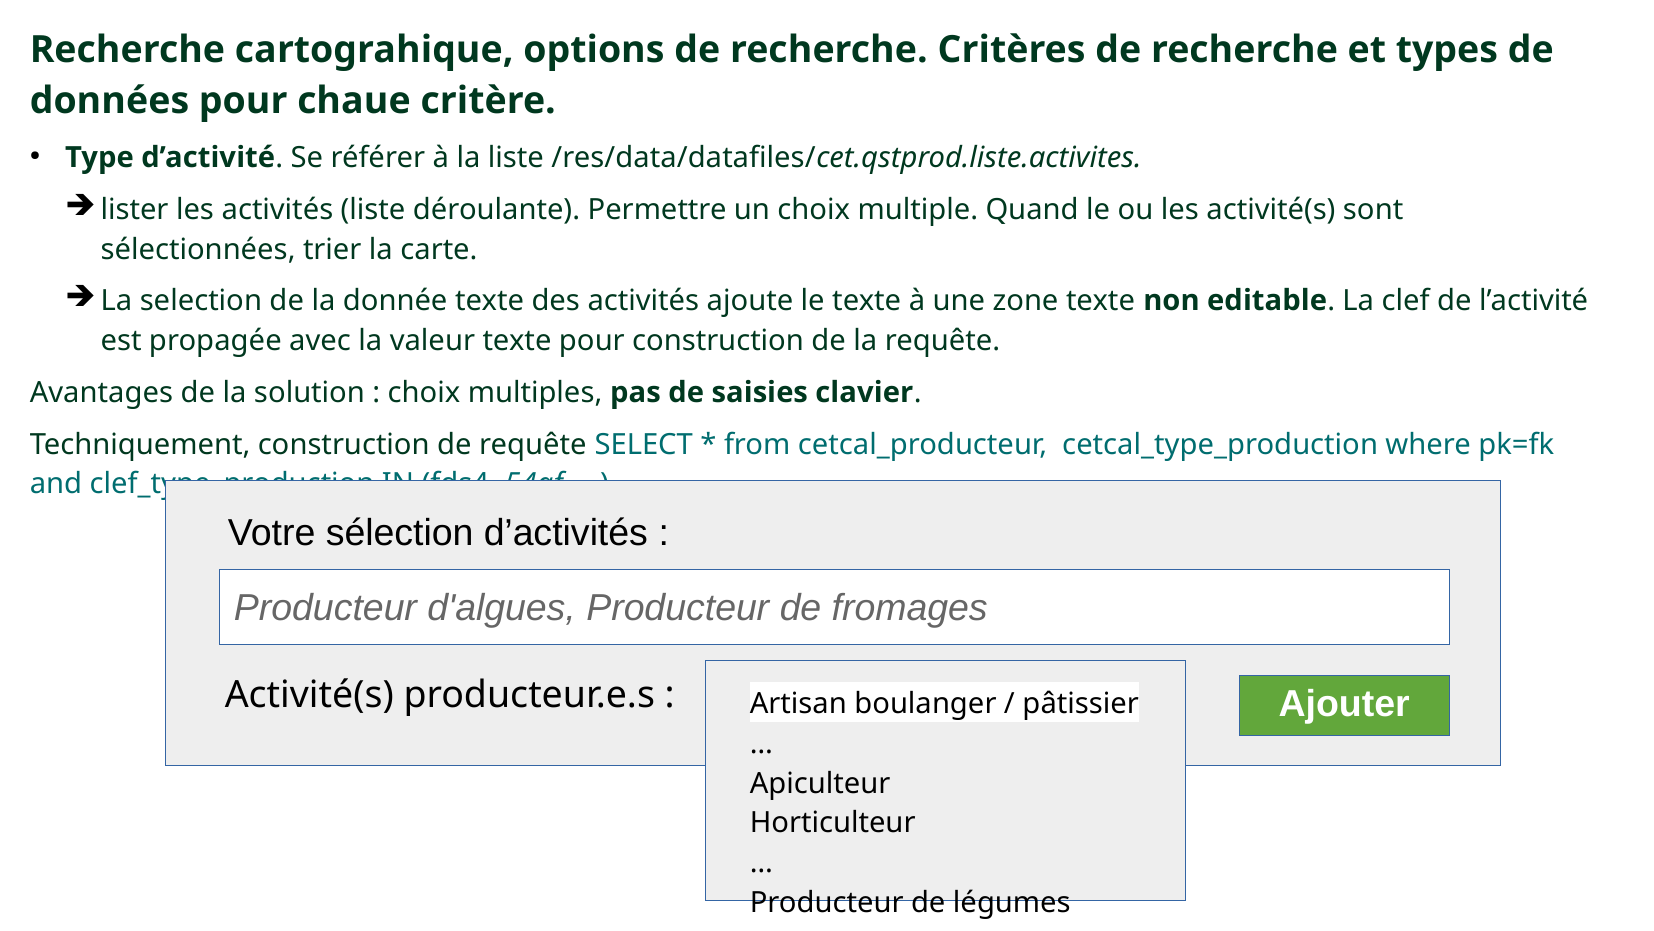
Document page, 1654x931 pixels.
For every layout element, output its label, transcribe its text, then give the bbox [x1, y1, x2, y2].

text_box Artisan boulanger / pâtissier … Apiculteur Horticulteur … Producteur de légumes [735, 675, 1186, 887]
text_box Ajouter [1254, 675, 1435, 732]
text_box Activité(s) producteur.e.s : [210, 660, 705, 717]
text_box [754, 893, 762, 901]
text_box [165, 480, 1501, 901]
text_box Votre sélection d’activités : [213, 504, 1099, 561]
text_box Producteur d'algues, Producteur de fromages [219, 579, 1441, 636]
text_box Recherche cartograhique, options de recherche. Critères de recherche et types de données pour chaue critère. Type d’activité. Se référer à la liste /res/data/datafiles/cet.qstprod.liste.activites. lister les activités (liste déroulante). Permettre un choix multiple. Quand le ou les activité(s) sont sélectionnées, trier la carte. La selection de la donnée texte des activités ajoute le texte à une zone texte non editable. La clef de l’activité est propagée avec la valeur texte pour construction de la requête. Avantages de la solution : choix multiples, pas de saisies clavier. Techniquement, construction de requête SELECT * from cetcal_producteur, cetcal_type_production where pk=fk and clef_type_production IN (fds4, 54gf, …). [15, 15, 1606, 571]
